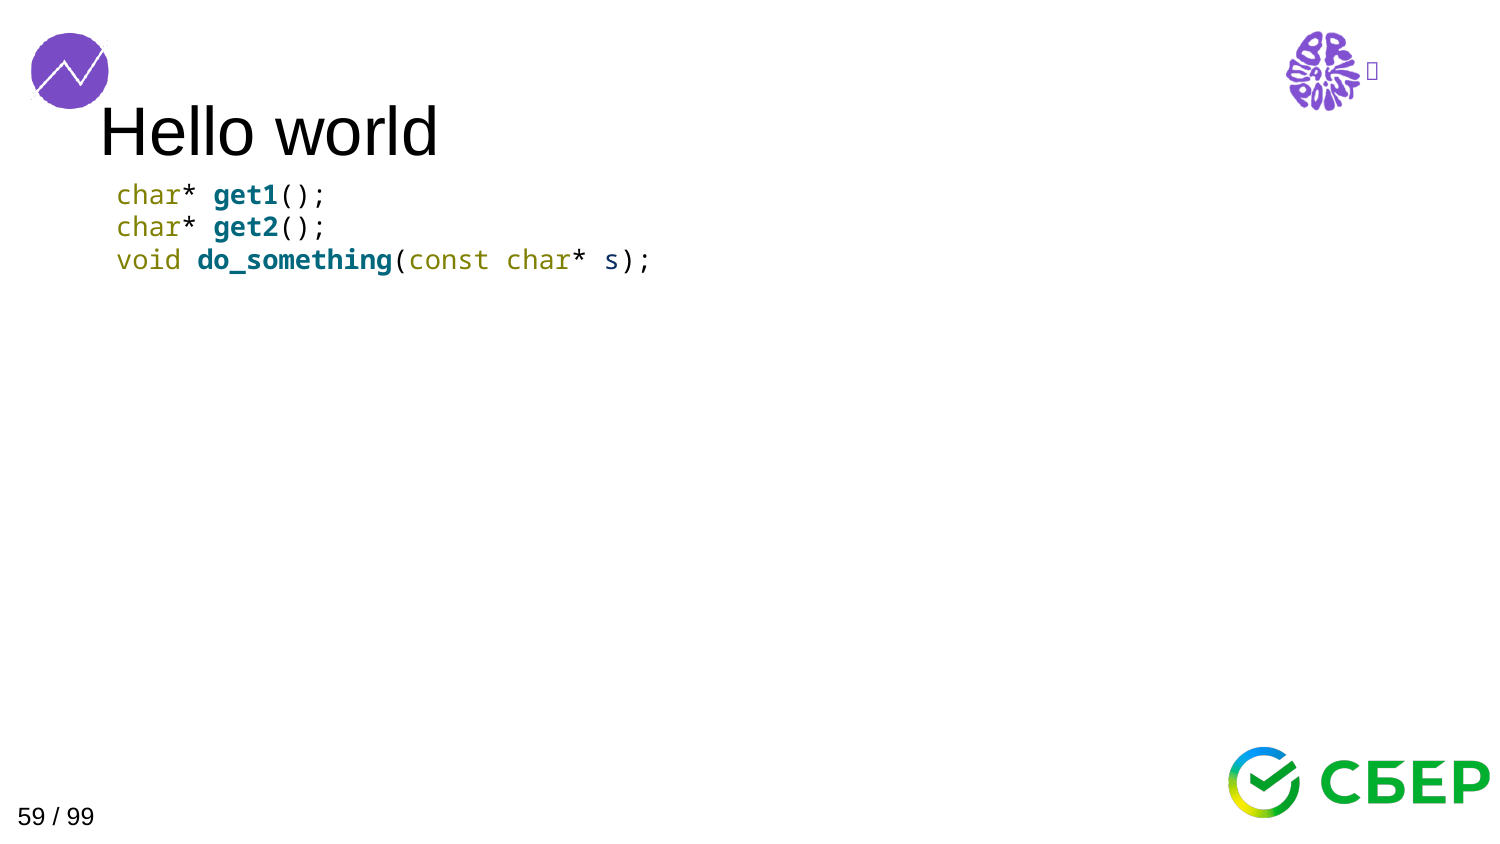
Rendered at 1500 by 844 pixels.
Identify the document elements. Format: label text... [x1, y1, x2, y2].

title Hello world [92, 81, 1386, 185]
text_box <number> / 99 [2, 795, 632, 839]
text_box char* get1(); char* get2(); void do_something(const char* s); [101, 169, 1404, 794]
picture [1221, 740, 1497, 824]
picture [1274, 17, 1372, 81]
picture [28, 27, 111, 111]
text_box 🐙 [1364, 36, 1489, 107]
